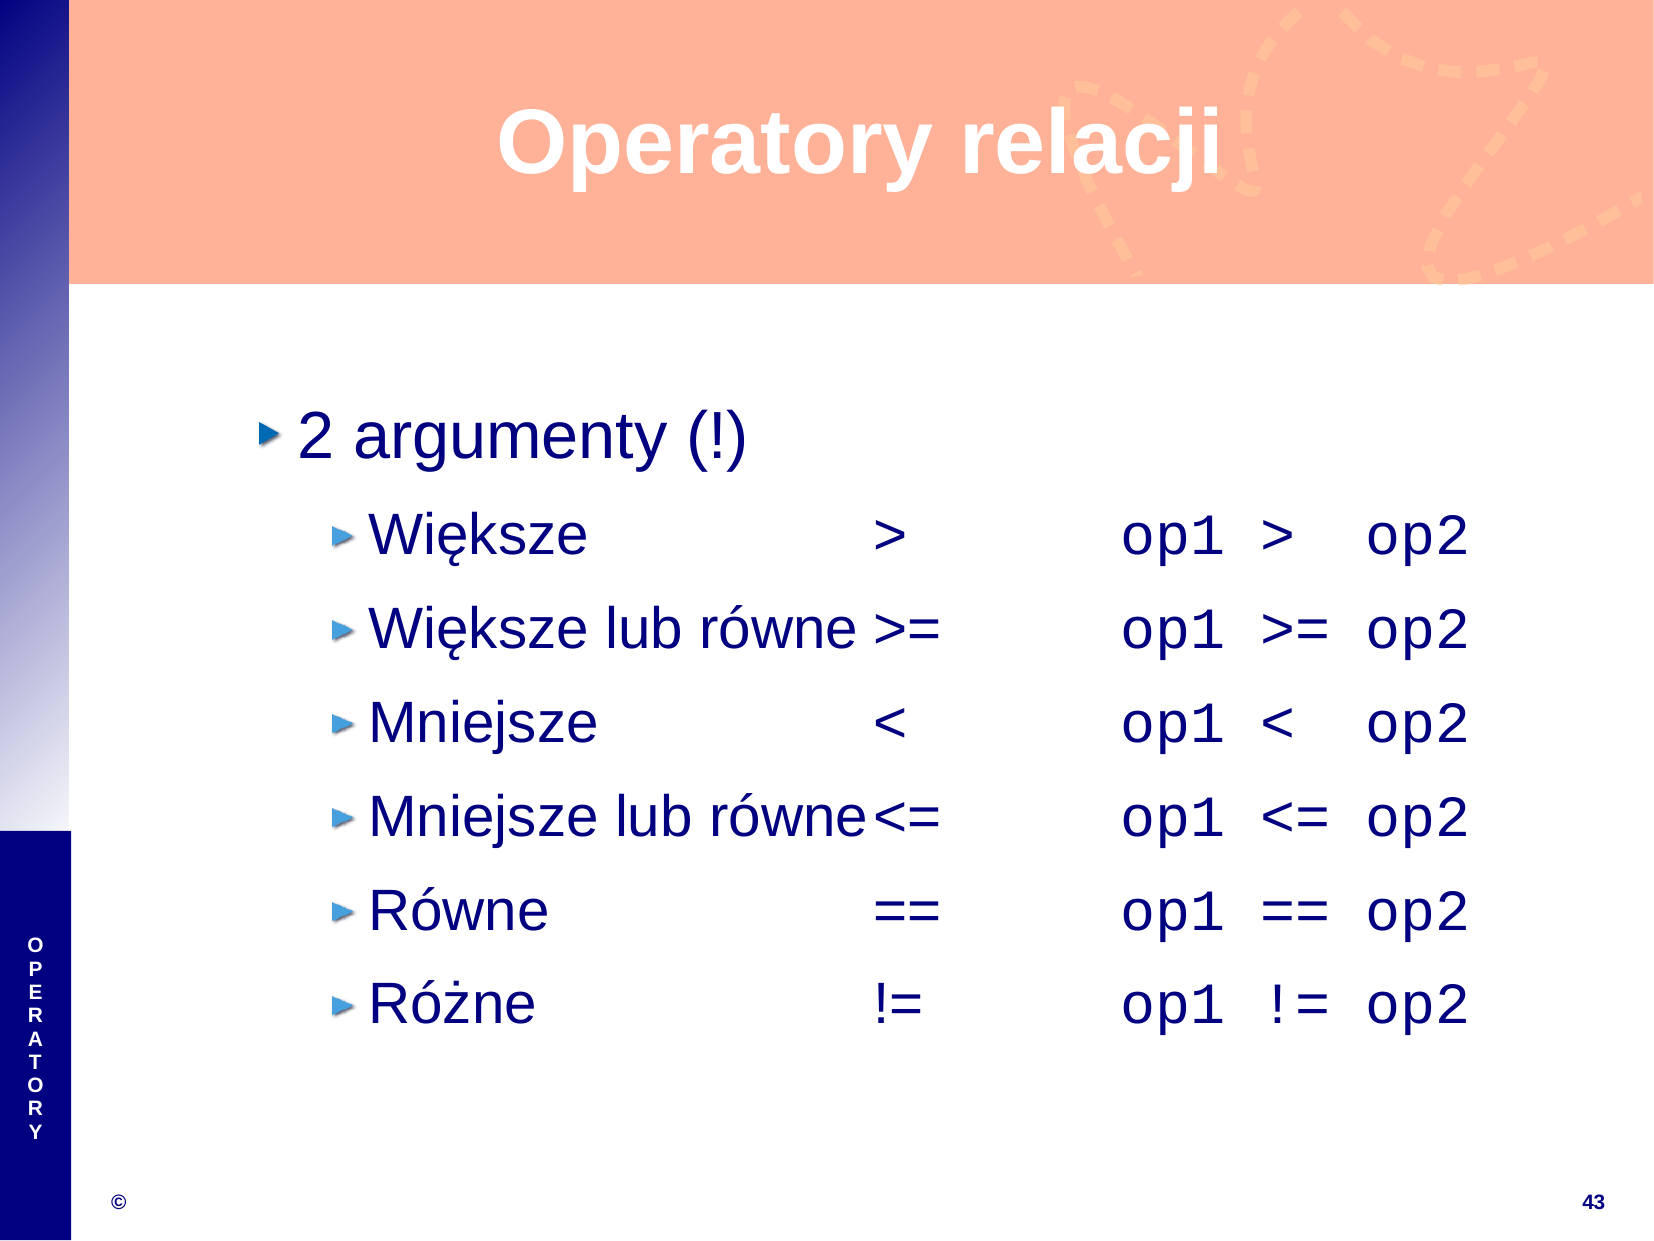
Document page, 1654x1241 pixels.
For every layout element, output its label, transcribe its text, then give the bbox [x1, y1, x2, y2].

title Operatory relacji [104, 37, 1617, 246]
text_box O P E R A T O R Y [0, 830, 71, 1241]
list 2 argumenty (!) Większe > op1 > op2 Większe lub równe >= op1 >= op2 Mniejsze < op1 < op2 Mniejsze lub równe <= op1 <= op2 Równe == op1 == op2 Różne != op1 != op2 [226, 397, 1495, 1079]
